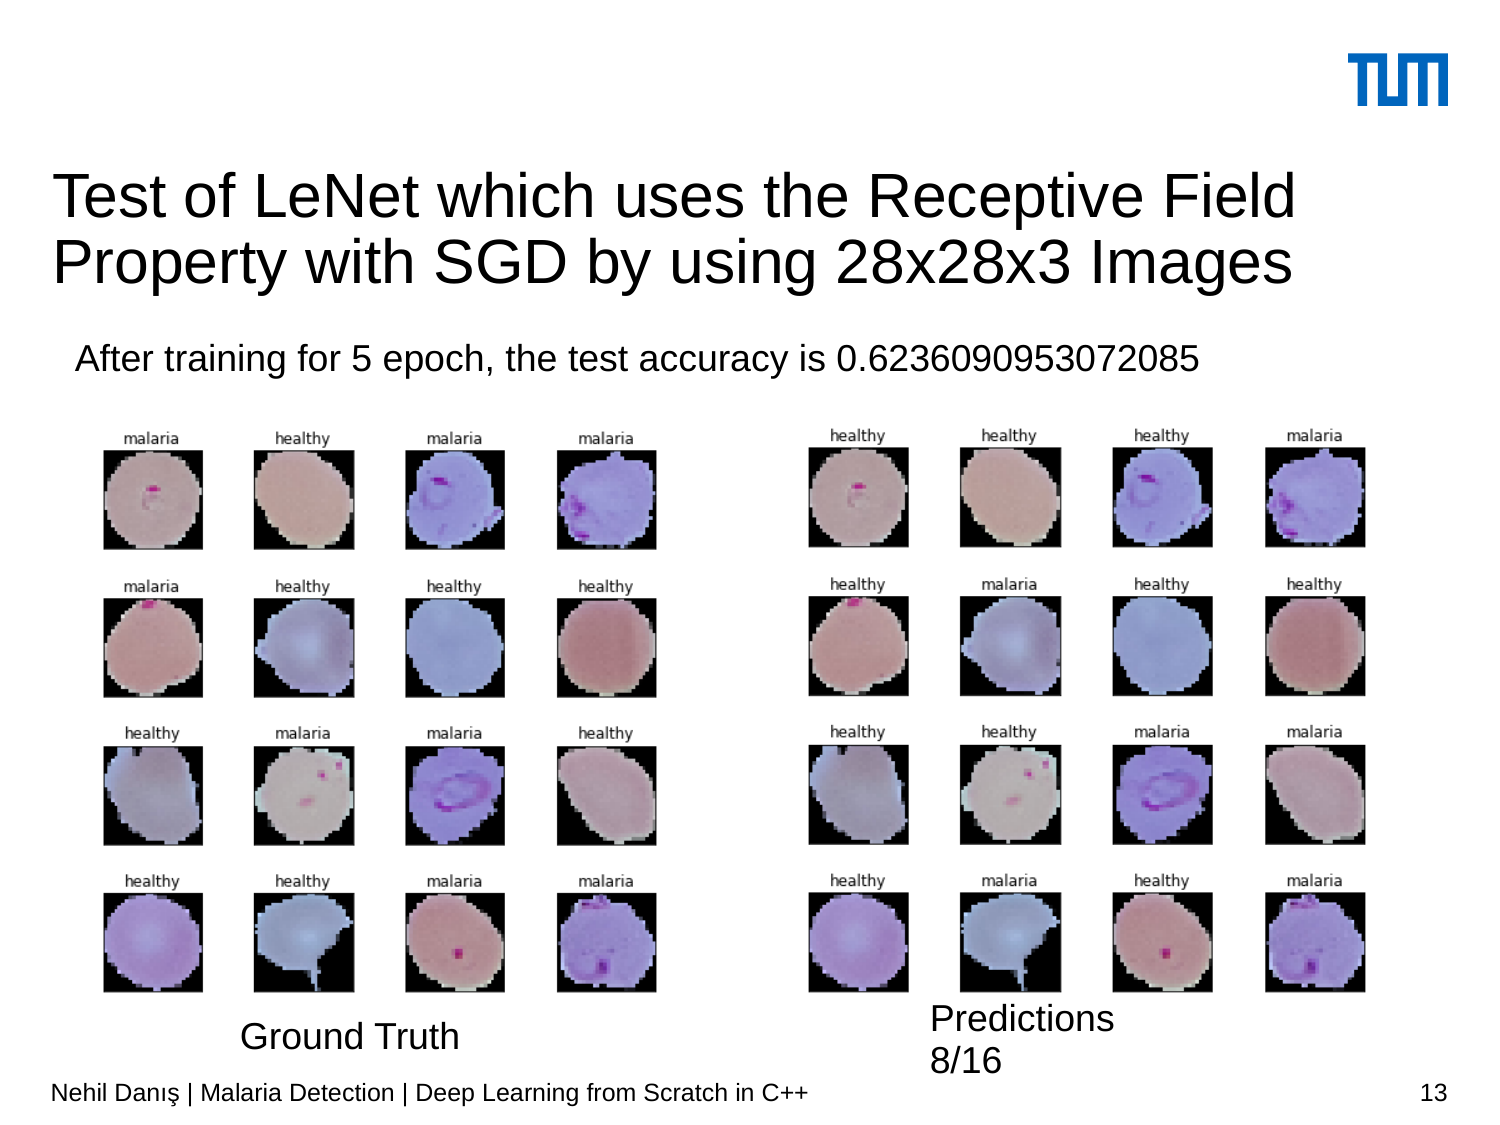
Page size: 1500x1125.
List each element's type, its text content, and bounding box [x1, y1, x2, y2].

picture [795, 420, 1373, 1006]
text_box Ground Truth [150, 1008, 631, 1066]
picture [90, 423, 664, 1006]
title Test of LeNet which uses the Receptive Field Property with SGD by using 28x28x3 Images [52, 163, 1449, 231]
text_box After training for 5 epoch, the test accuracy is 0.6236090953072085 [60, 329, 1351, 387]
slide_number <number> [1112, 1061, 1448, 1122]
text_box Nehil Danış | Malaria Detection | Deep Learning from Scratch in C++ [50, 1061, 1112, 1122]
text_box Predictions 8/16 [840, 990, 1321, 1089]
